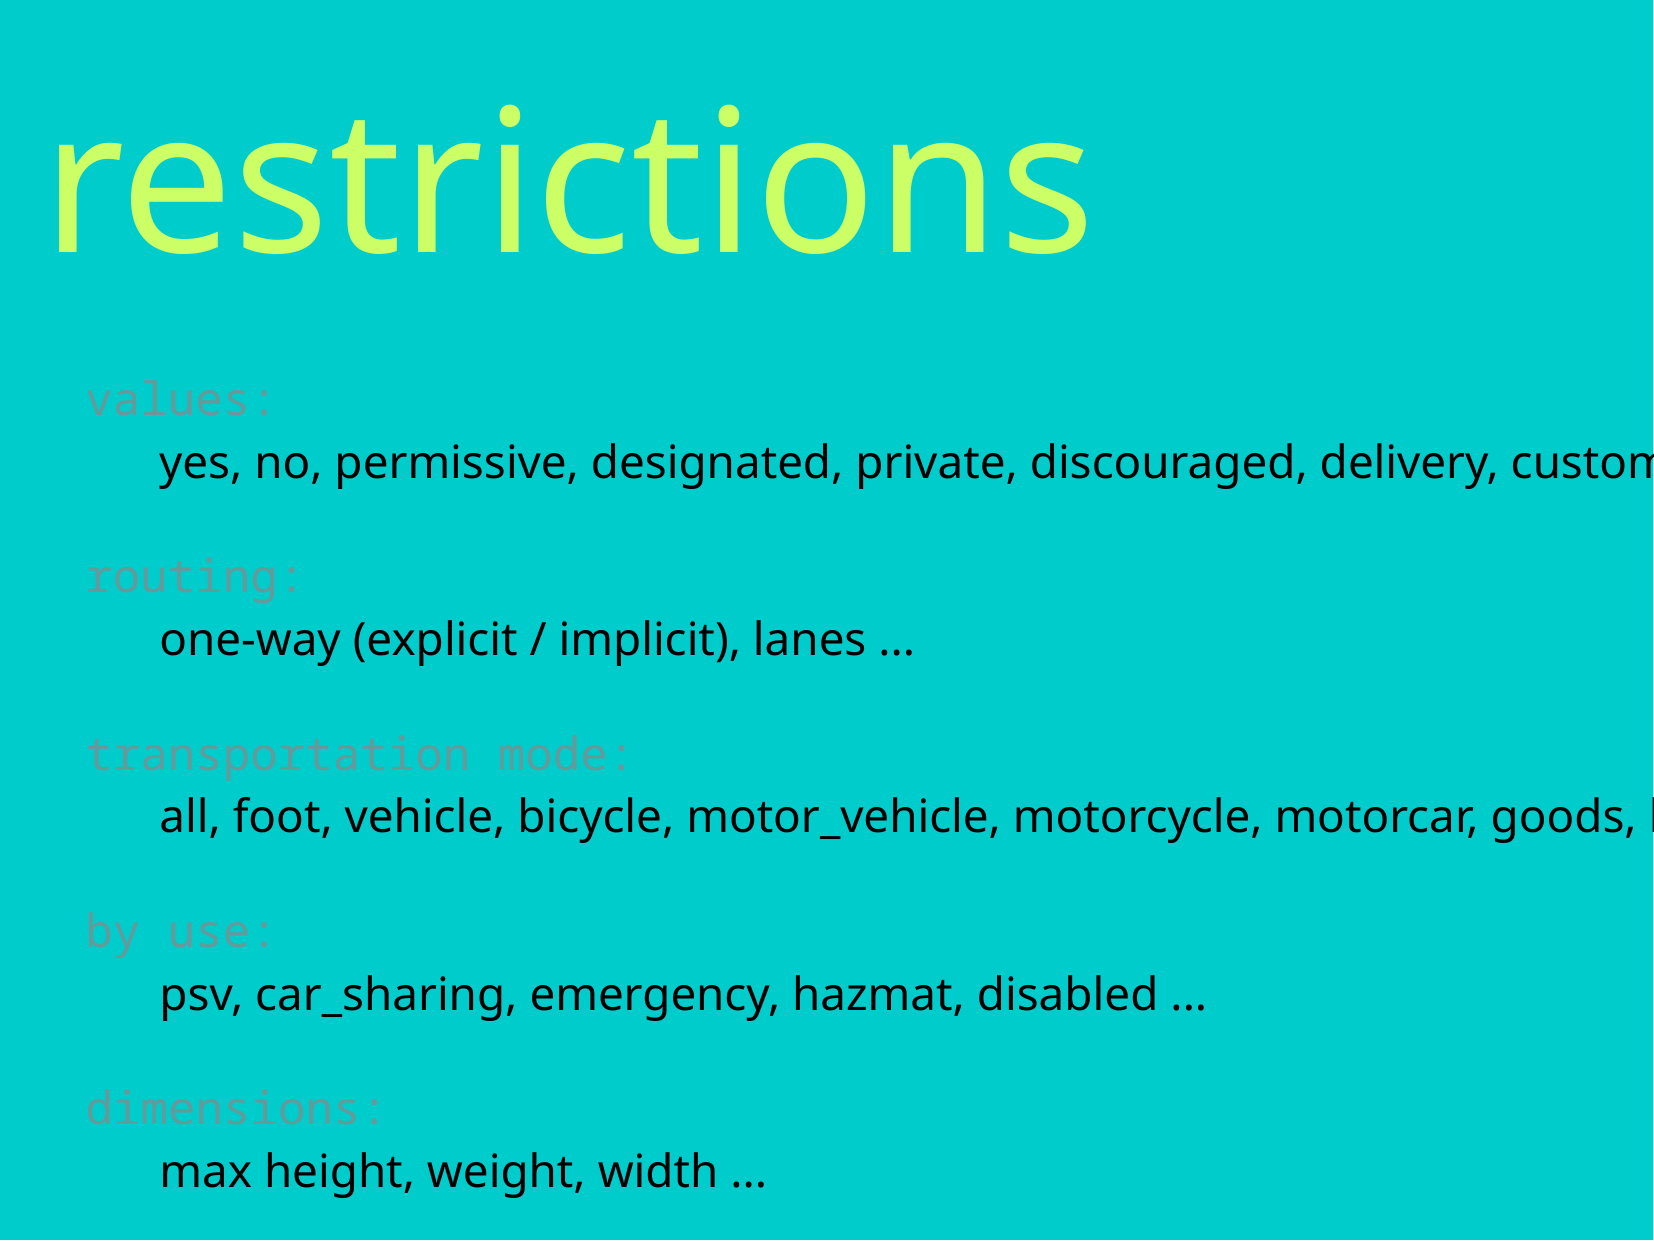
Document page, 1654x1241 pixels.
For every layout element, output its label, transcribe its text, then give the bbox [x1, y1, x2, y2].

text_box values: yes, no, permissive, designated, private, discouraged, delivery, customers ... [70, 359, 1620, 500]
text_box dimensions: max height, weight, width ... [70, 1068, 709, 1209]
text_box restrictions [27, 31, 1009, 351]
text_box by use: psv, car_sharing, emergency, hazmat, disabled ... [70, 891, 1107, 1031]
text_box transportation mode: all, foot, vehicle, bicycle, motor_vehicle, motorcycle, motorcar, goods, hgv ... [70, 713, 1635, 854]
text_box routing: one-way (explicit / implicit), lanes ... [70, 536, 852, 677]
